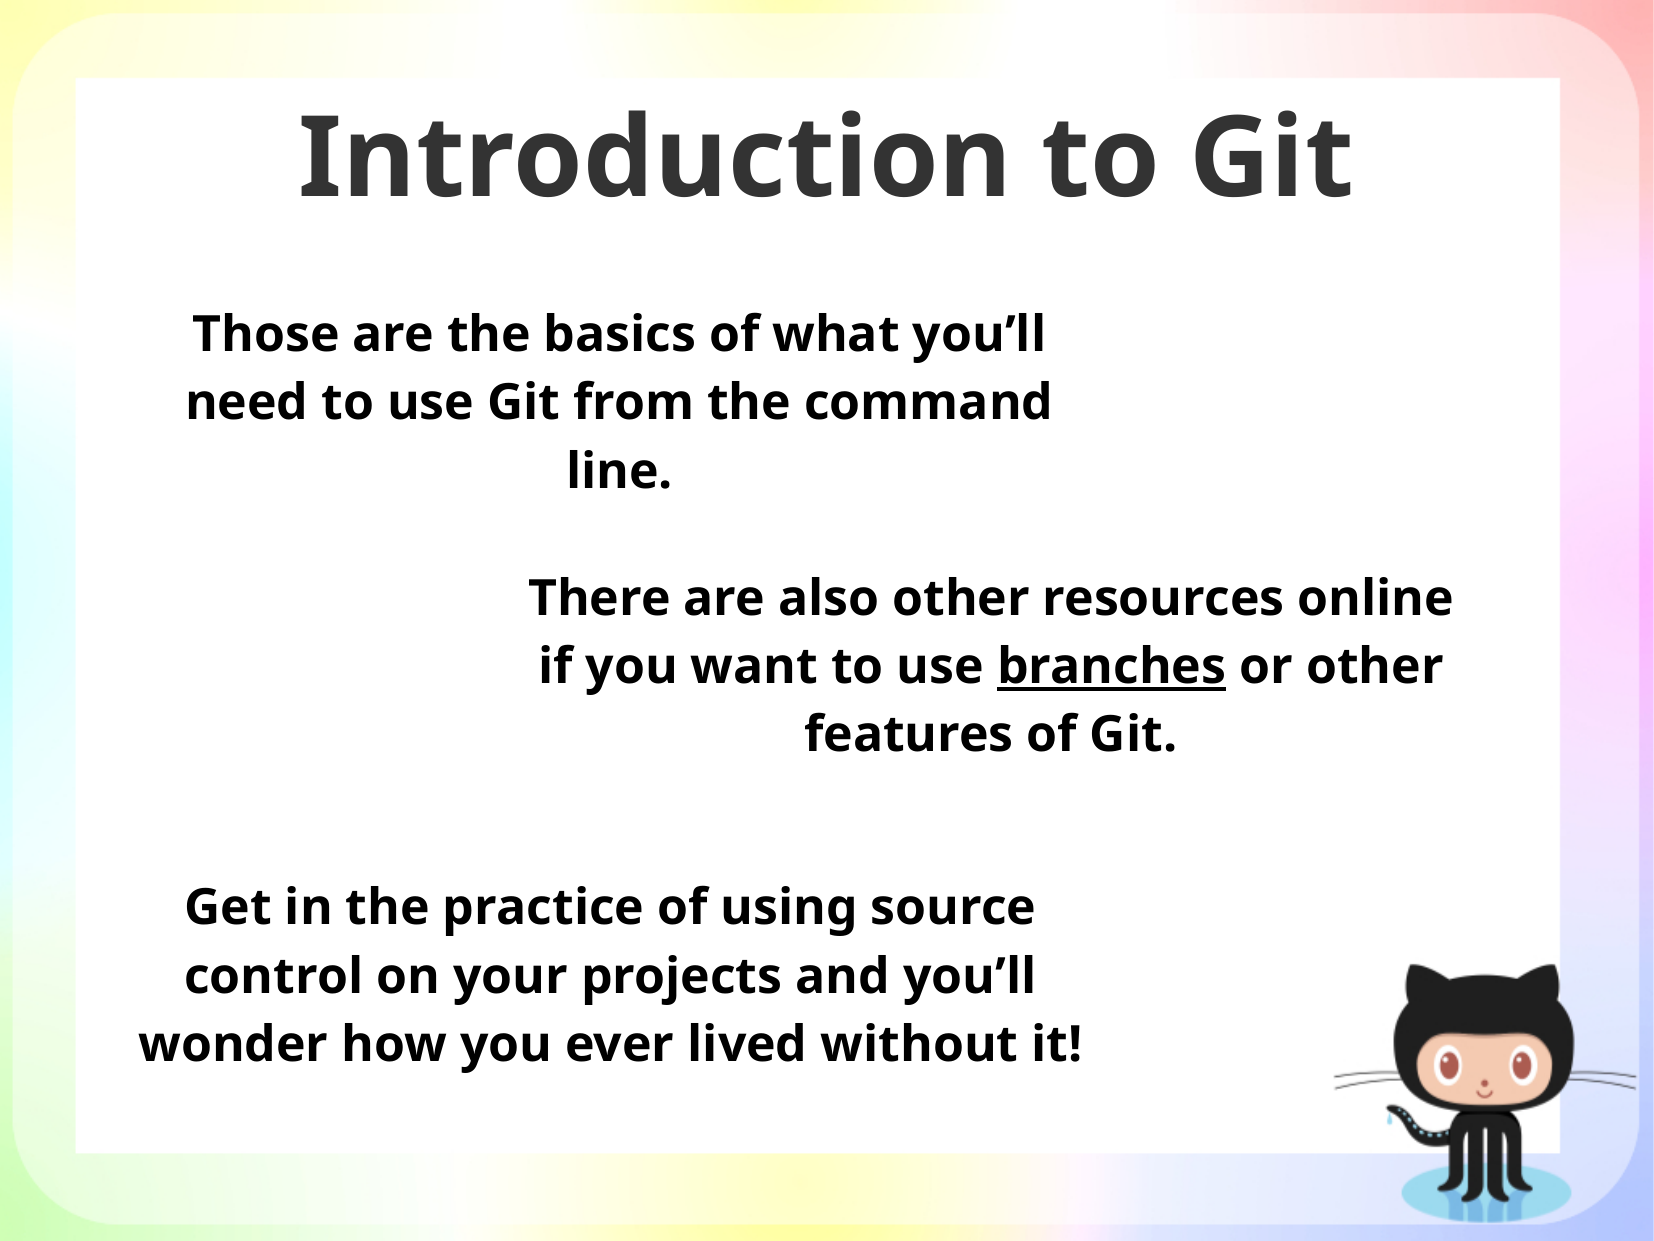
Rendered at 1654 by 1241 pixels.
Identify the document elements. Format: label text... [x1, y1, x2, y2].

text_box There are also other resources online if you want to use branches or other features of Git. [515, 561, 1467, 730]
title Introduction to Git [82, 49, 1571, 257]
picture [0, 0, 1654, 1241]
text_box Those are the basics of what you’ll need to use Git from the command line. [143, 297, 1096, 411]
text_box Get in the practice of using source control on your projects and you’ll wonder how you ever lived without it! [135, 871, 1087, 1040]
